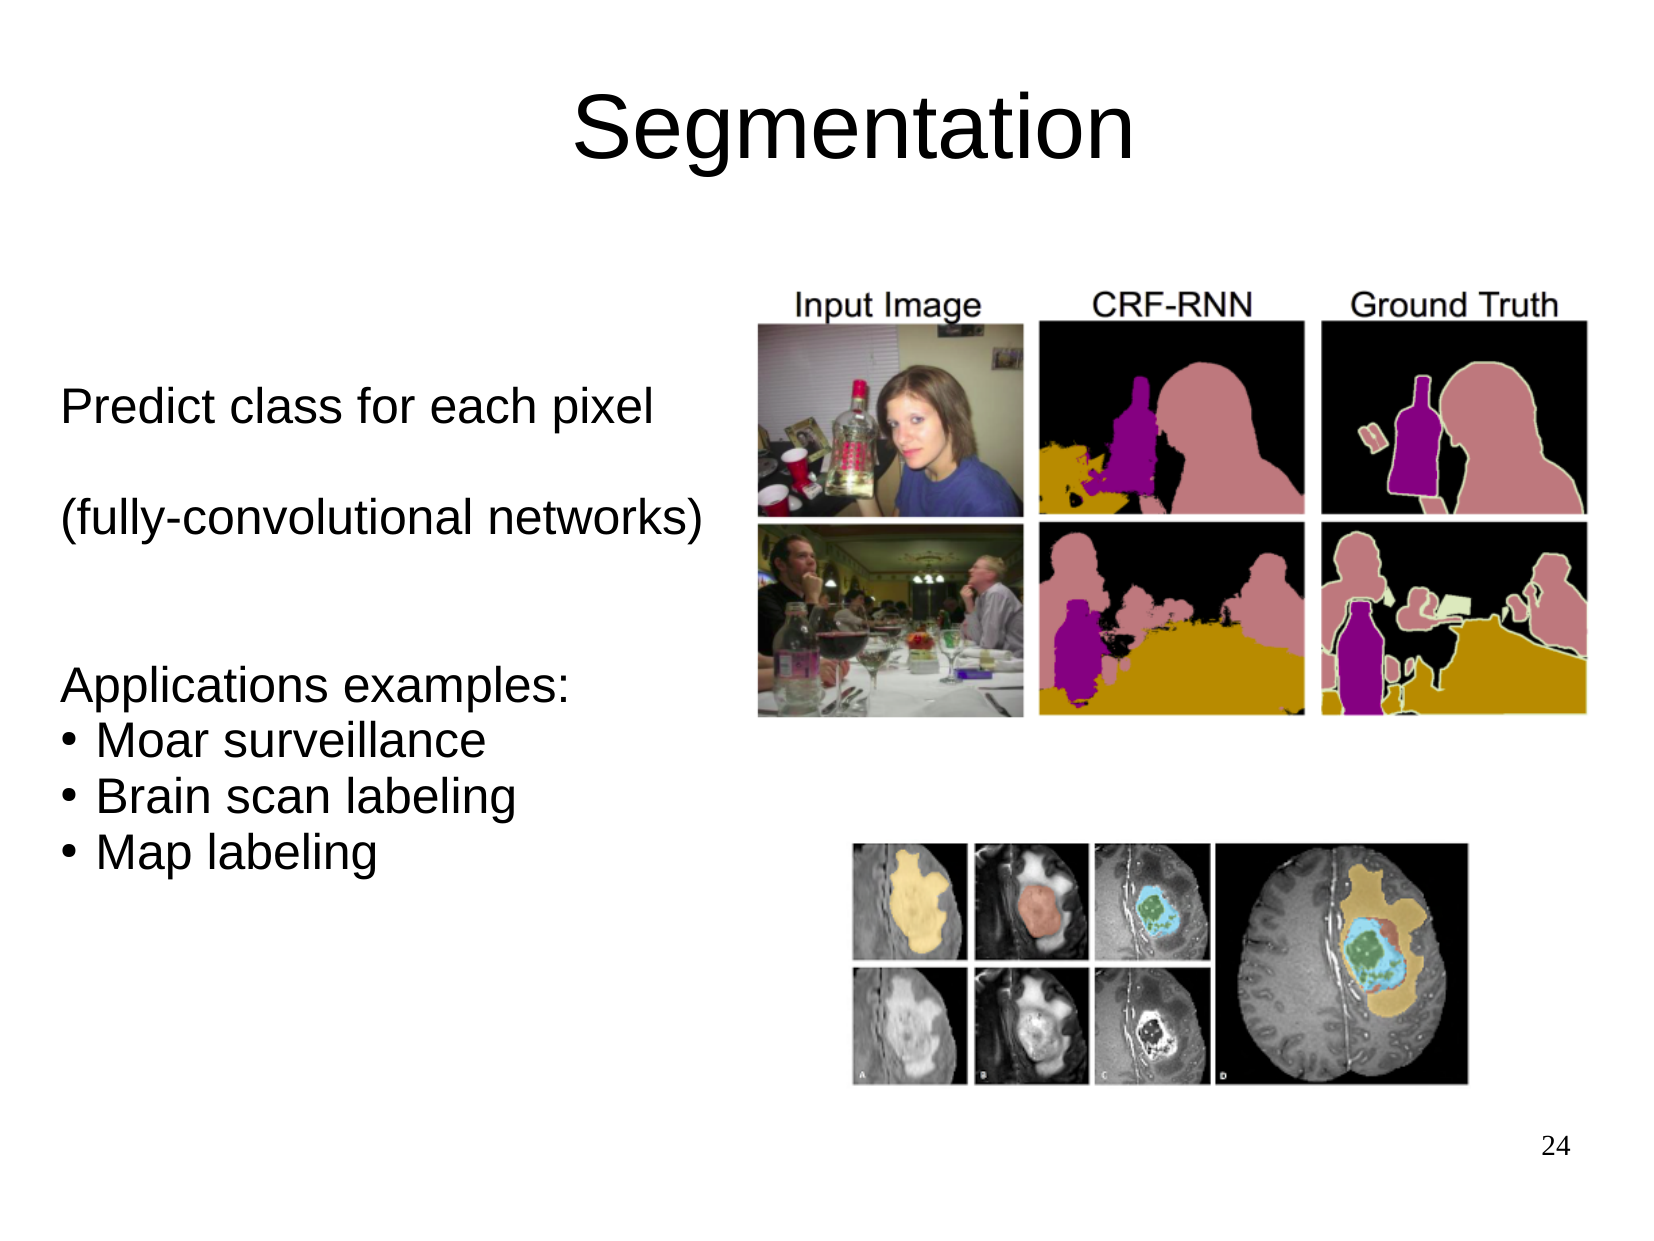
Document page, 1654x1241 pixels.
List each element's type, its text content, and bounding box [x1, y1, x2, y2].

picture [846, 839, 1471, 1089]
text_box Predict class for each pixel (fully-convolutional networks) Applications examples: Moar surveillance Brain scan labeling Map labeling [60, 274, 721, 1040]
picture [750, 284, 1591, 721]
text_box Segmentation [299, 75, 1410, 178]
